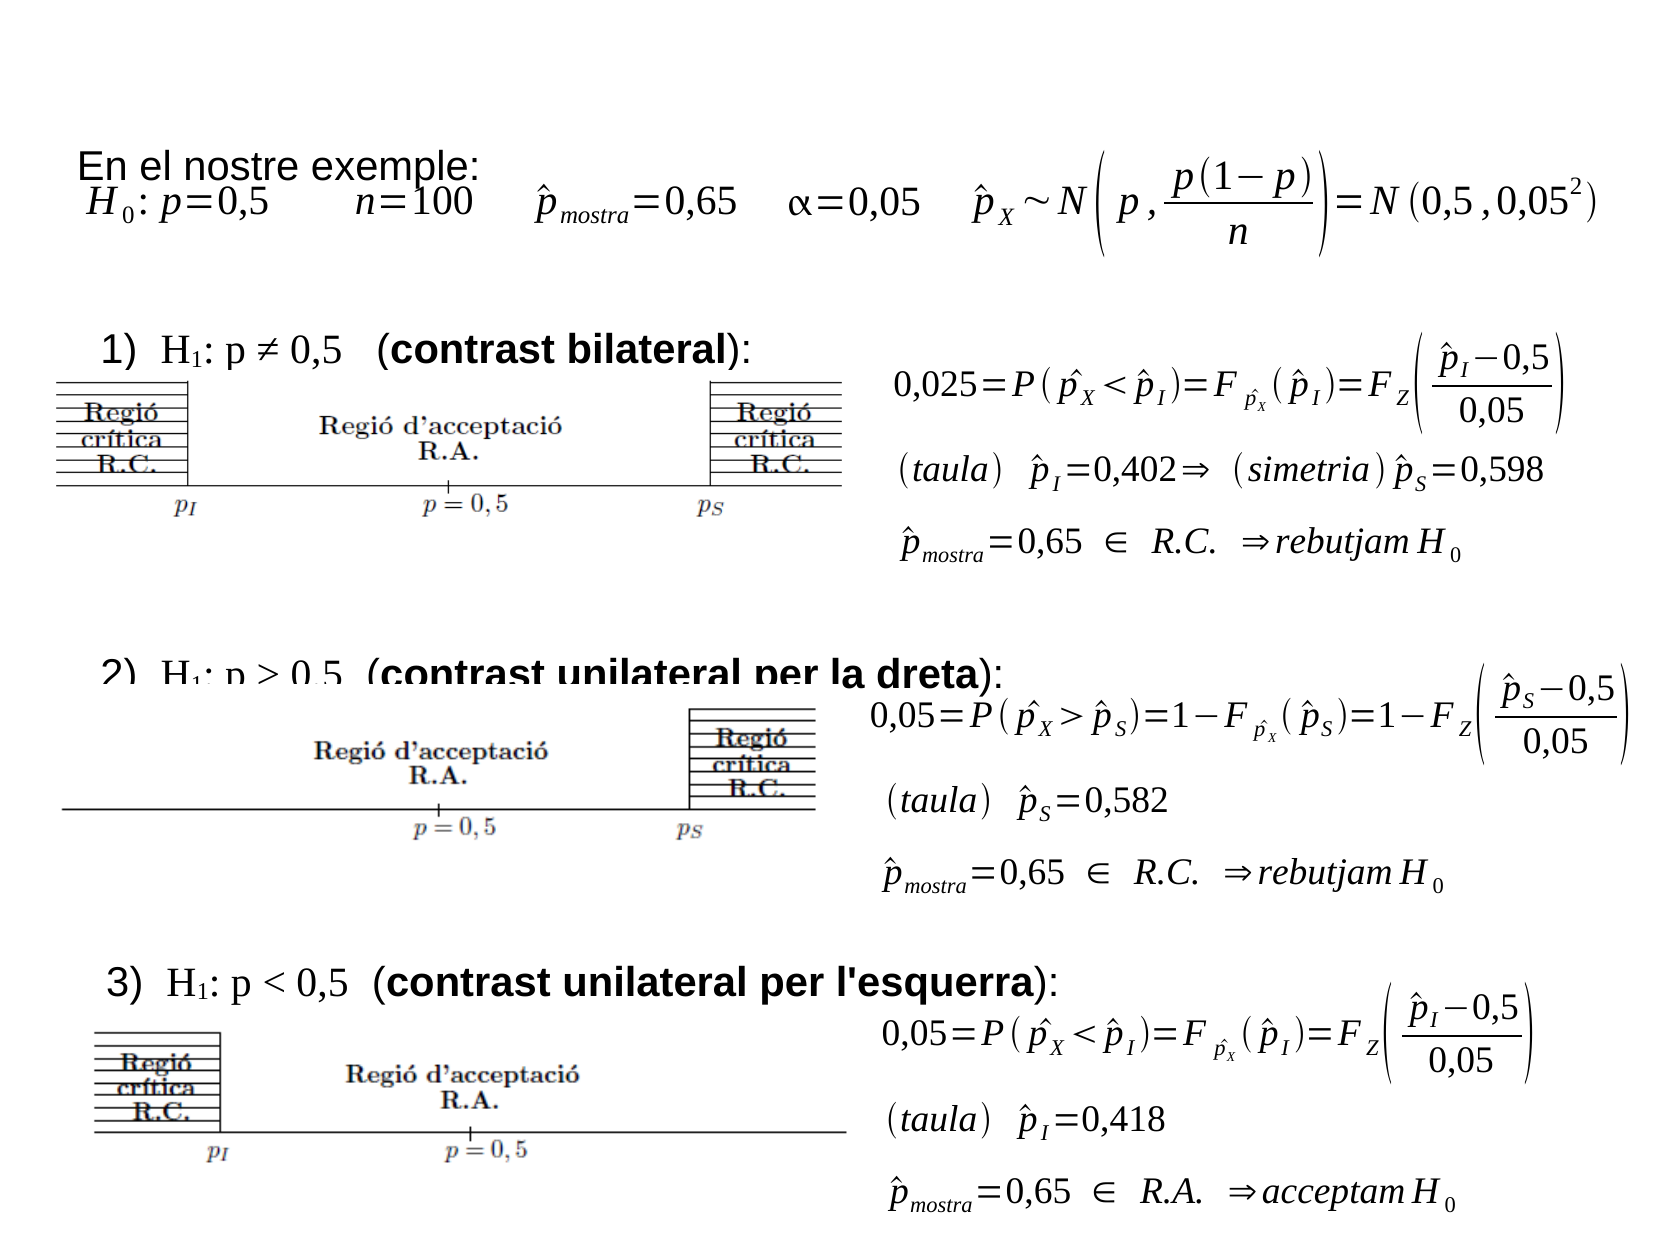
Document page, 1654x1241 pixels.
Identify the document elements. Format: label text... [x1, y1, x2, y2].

text_box 2) H1: p > 0,5 (contrast unilateral per la dreta): [11, 620, 1518, 697]
chart [524, 177, 745, 231]
text_box En el nostre exemple: [0, 112, 1436, 174]
picture [59, 684, 839, 850]
chart [76, 176, 276, 231]
picture [44, 370, 853, 524]
chart [879, 1098, 1173, 1147]
chart [879, 779, 1175, 828]
chart [887, 330, 1577, 437]
chart [891, 448, 1551, 497]
chart [347, 177, 480, 225]
chart [889, 520, 1467, 569]
chart [780, 177, 928, 225]
chart [961, 147, 1604, 259]
text_box 1) H1: p ≠ 0,5 (contrast bilateral): [11, 295, 1312, 372]
picture [88, 1021, 855, 1166]
chart [871, 851, 1450, 900]
chart [877, 1170, 1462, 1219]
text_box 3) H1: p < 0,5 (contrast unilateral per l'esquerra): [17, 927, 1583, 1004]
chart [875, 980, 1547, 1086]
chart [863, 661, 1642, 768]
